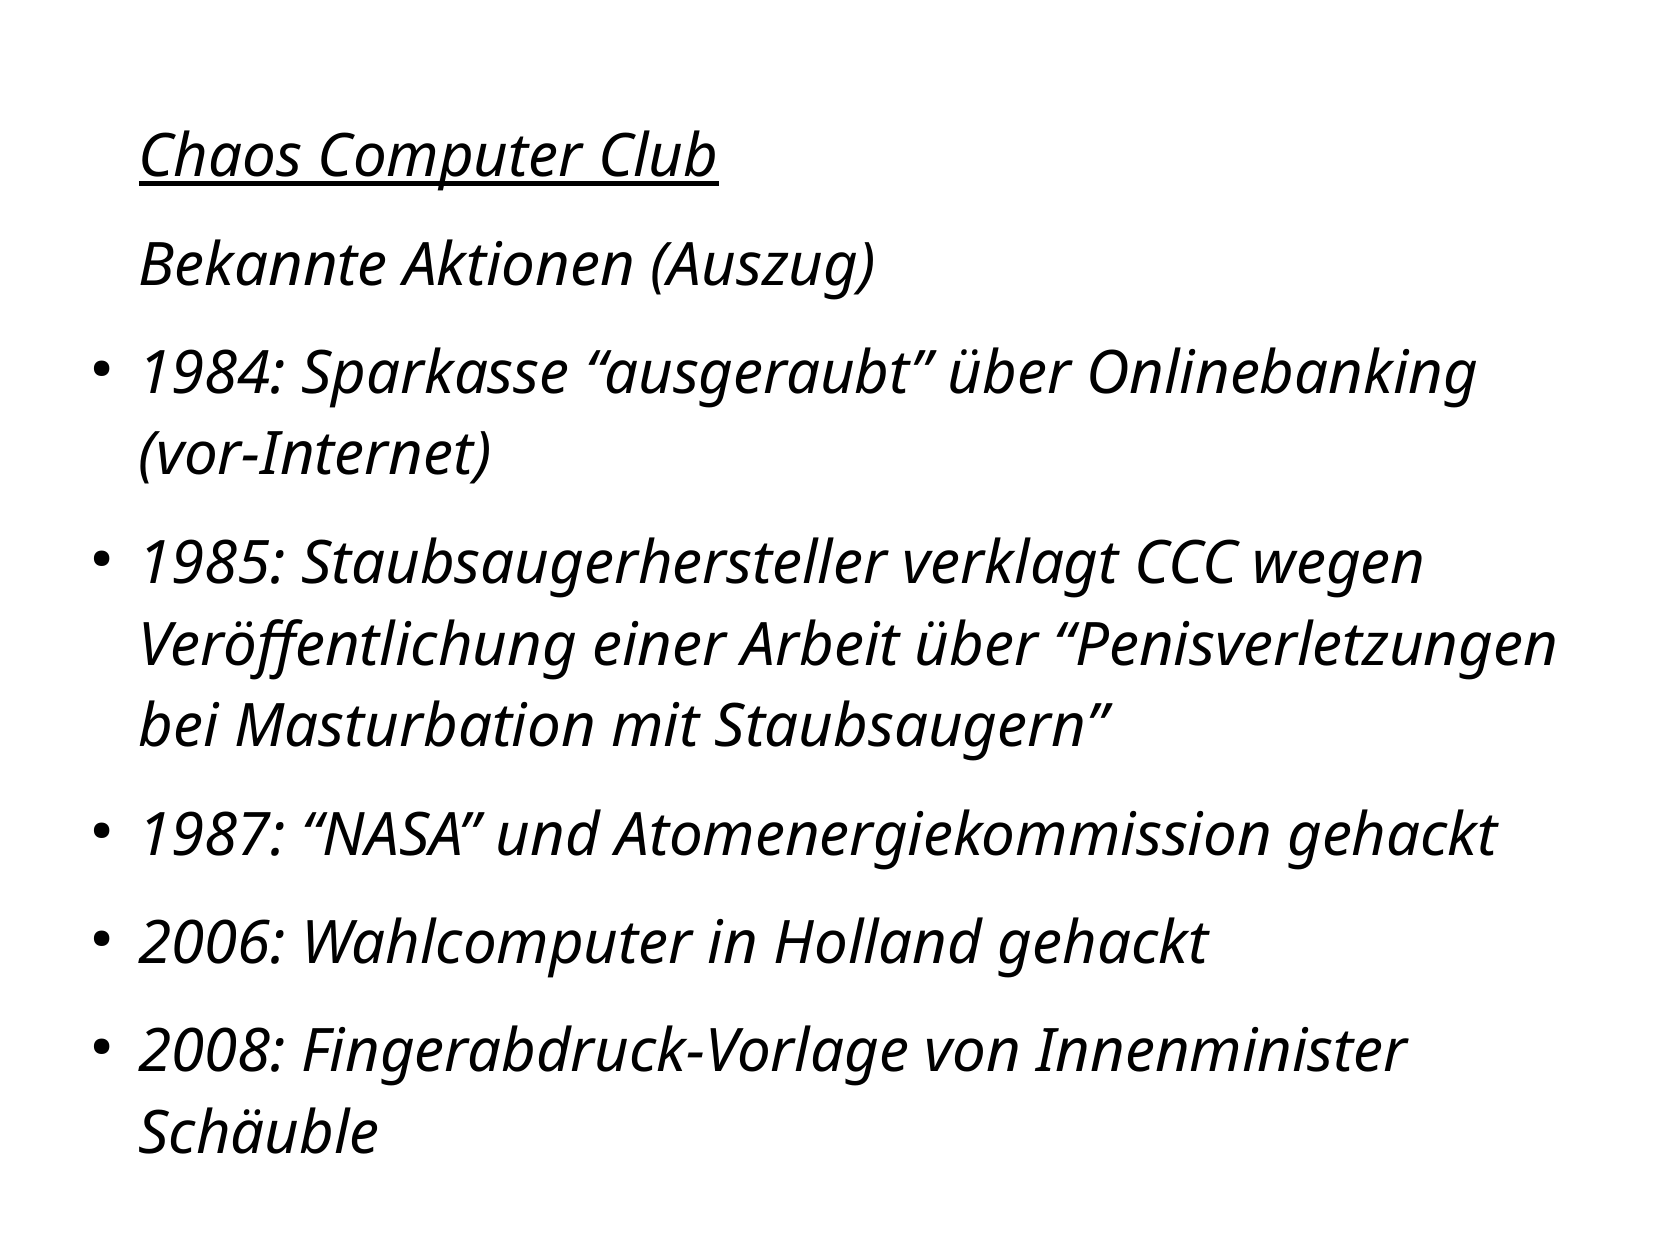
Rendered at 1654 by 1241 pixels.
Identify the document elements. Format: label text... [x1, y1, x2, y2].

list Chaos Computer Club Bekannte Aktionen (Auszug) 1984: Sparkasse “ausgeraubt” über Onlinebanking (vor-Internet) 1985: Staubsaugerhersteller verklagt CCC wegen Veröffentlichung einer Arbeit über “Penisverletzungen bei Masturbation mit Staubsaugern” 1987: “NASA” und Atomenergiekommission gehackt 2006: Wahlcomputer in Holland gehackt 2008: Fingerabdruck-Vorlage von Innenminister Schäuble [75, 112, 1568, 1201]
